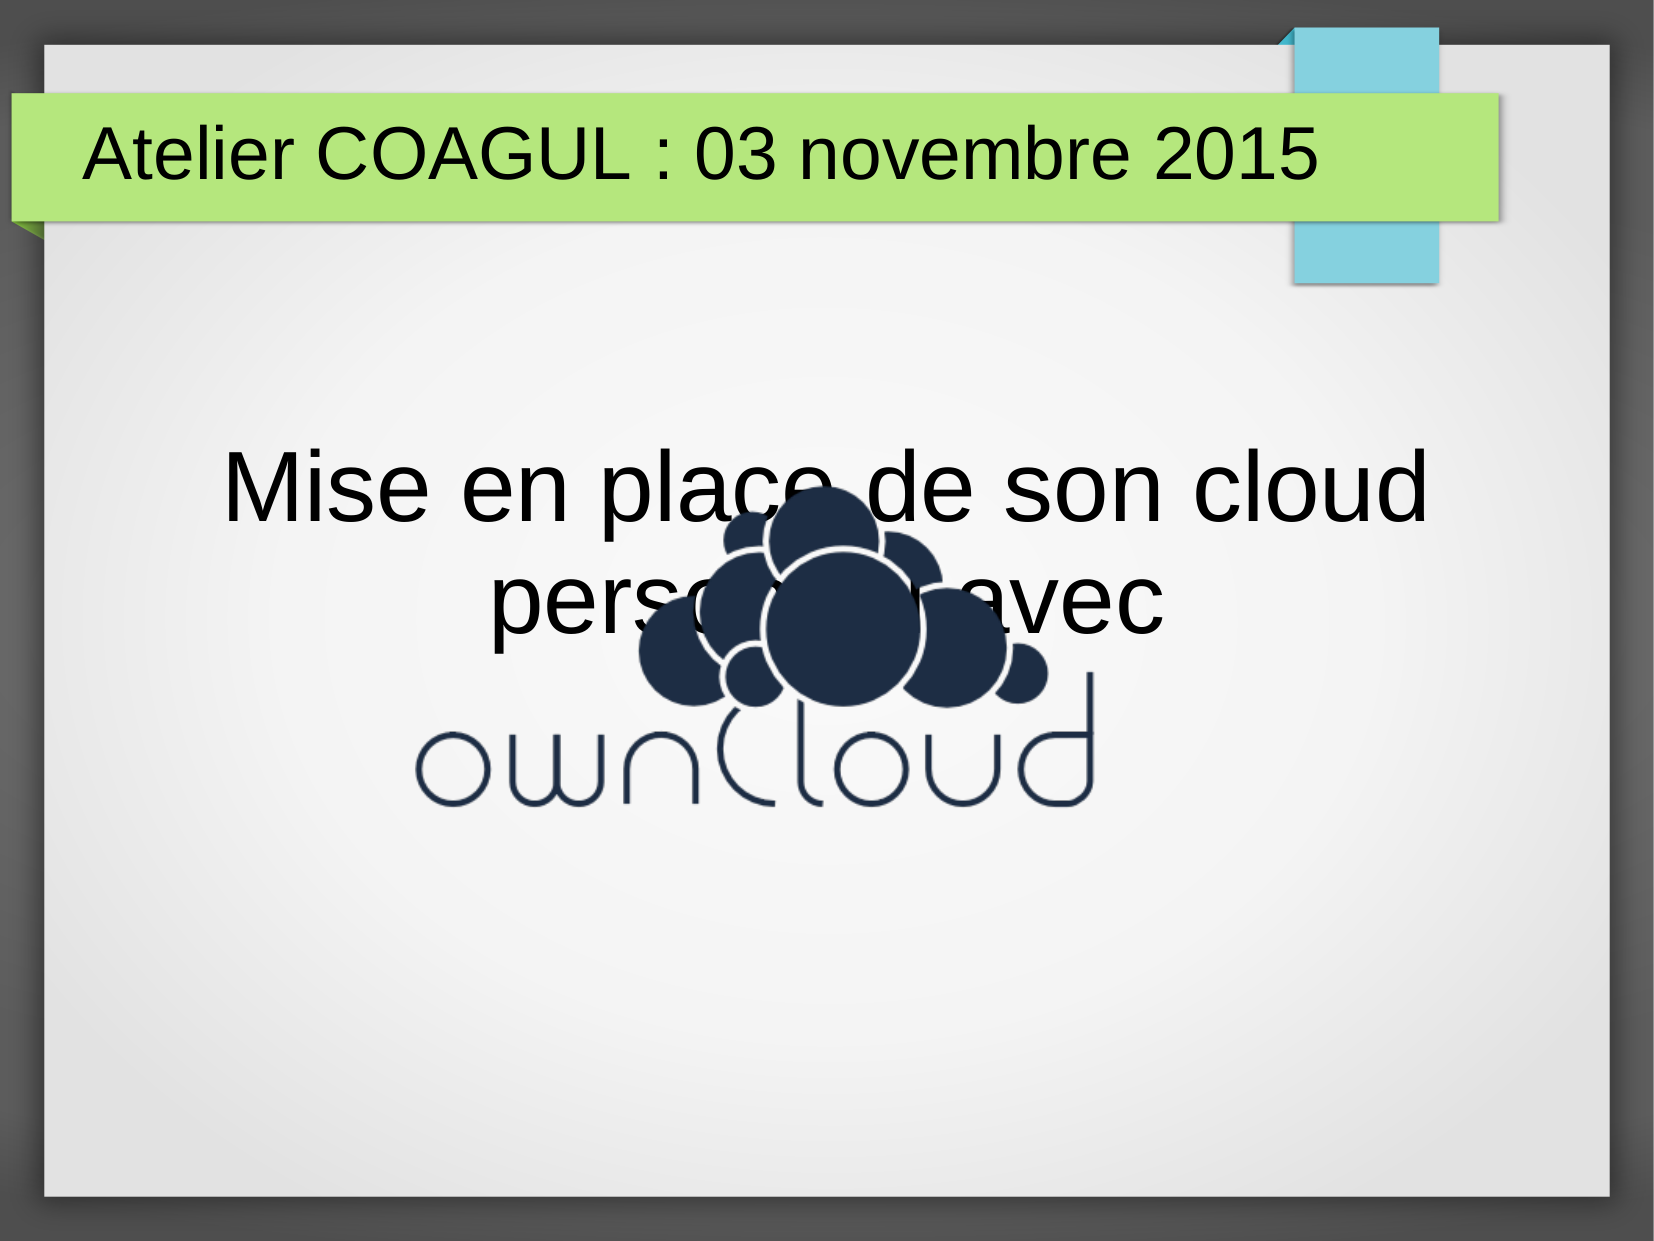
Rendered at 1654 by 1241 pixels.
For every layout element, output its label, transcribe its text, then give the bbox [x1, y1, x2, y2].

title Atelier COAGUL : 03 novembre 2015 [82, 69, 1548, 238]
subtitle Mise en place de son cloud personnel avec [82, 295, 1571, 1015]
picture [0, 0, 1654, 1241]
